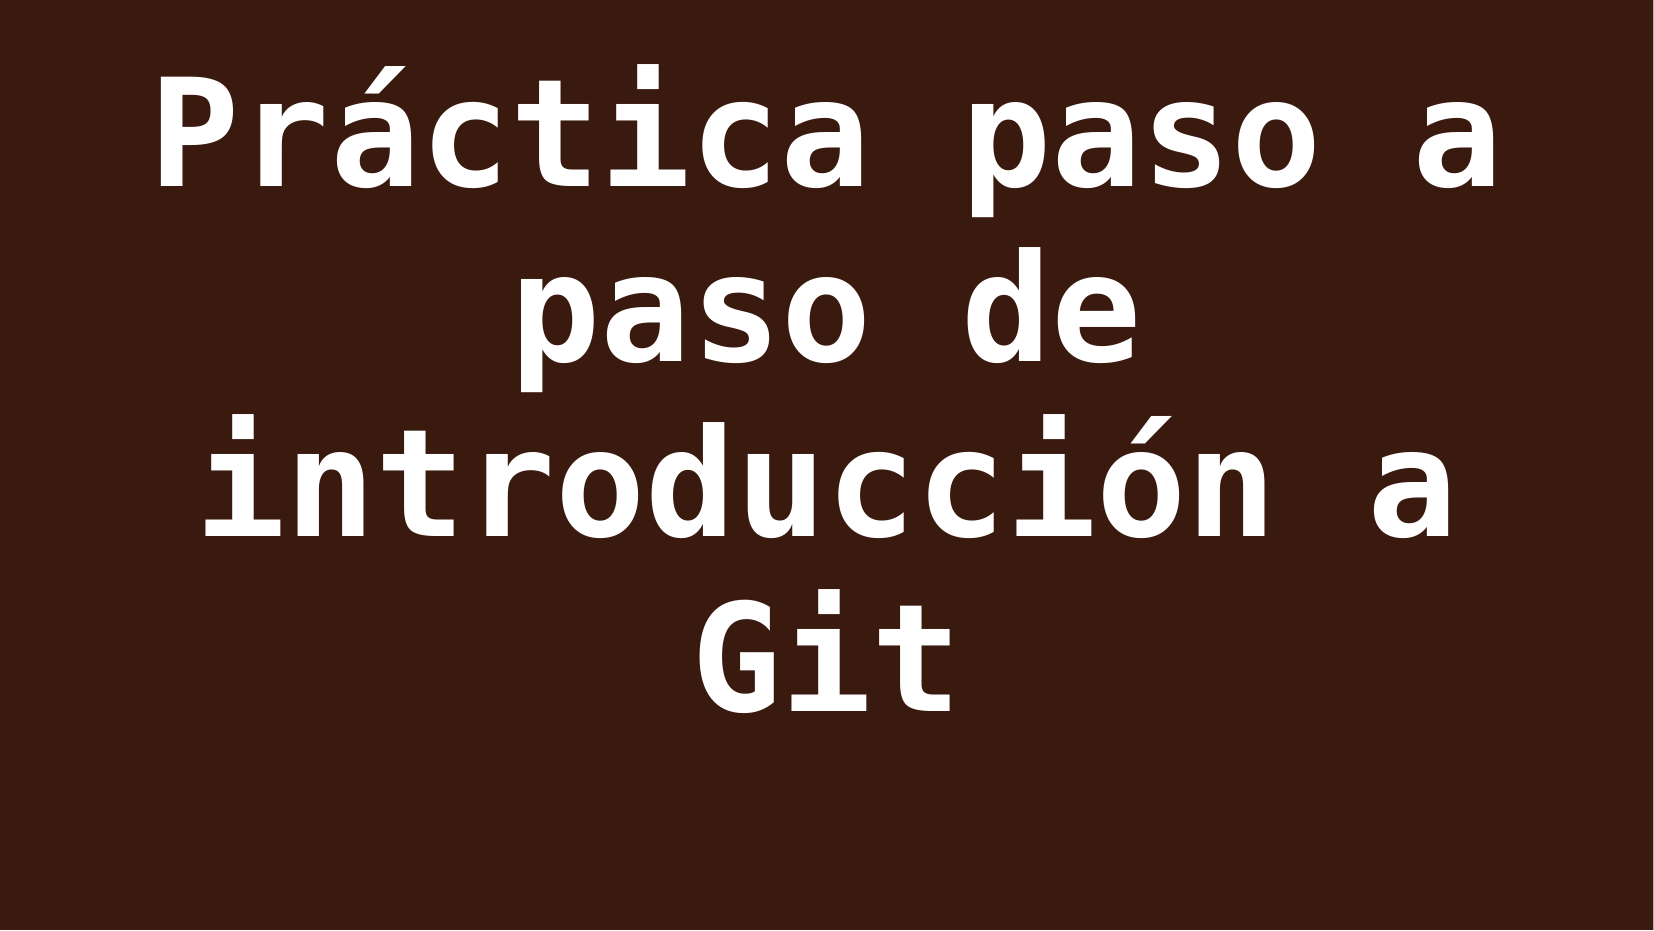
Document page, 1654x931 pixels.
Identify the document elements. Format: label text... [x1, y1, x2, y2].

subtitle Práctica paso a paso de introducción a Git [82, 37, 1571, 758]
